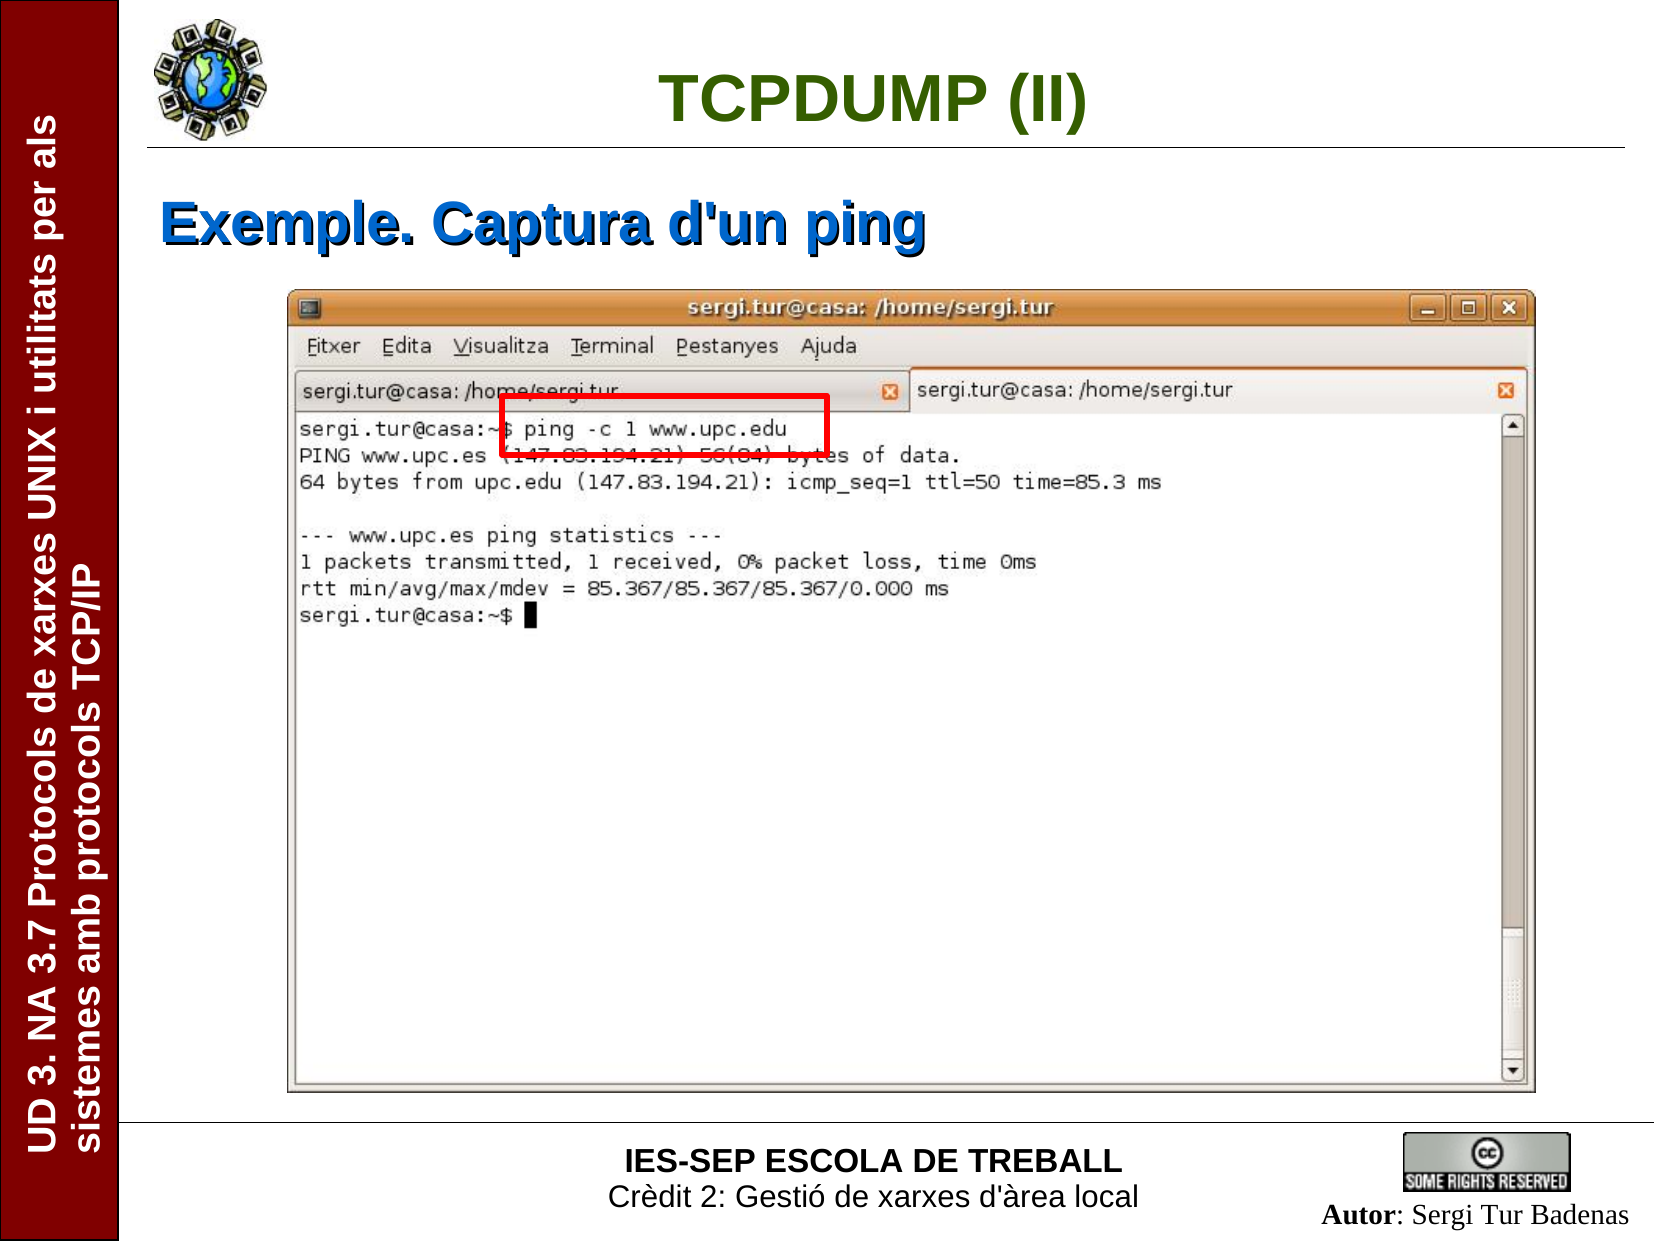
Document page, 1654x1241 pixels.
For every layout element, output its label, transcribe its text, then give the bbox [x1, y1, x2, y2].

picture [1403, 1132, 1571, 1192]
picture [154, 19, 268, 49]
list Exemple. Captura d'un ping [141, 189, 1630, 1063]
picture [287, 289, 1536, 1093]
title TCPDUMP (II) [129, 49, 1619, 148]
